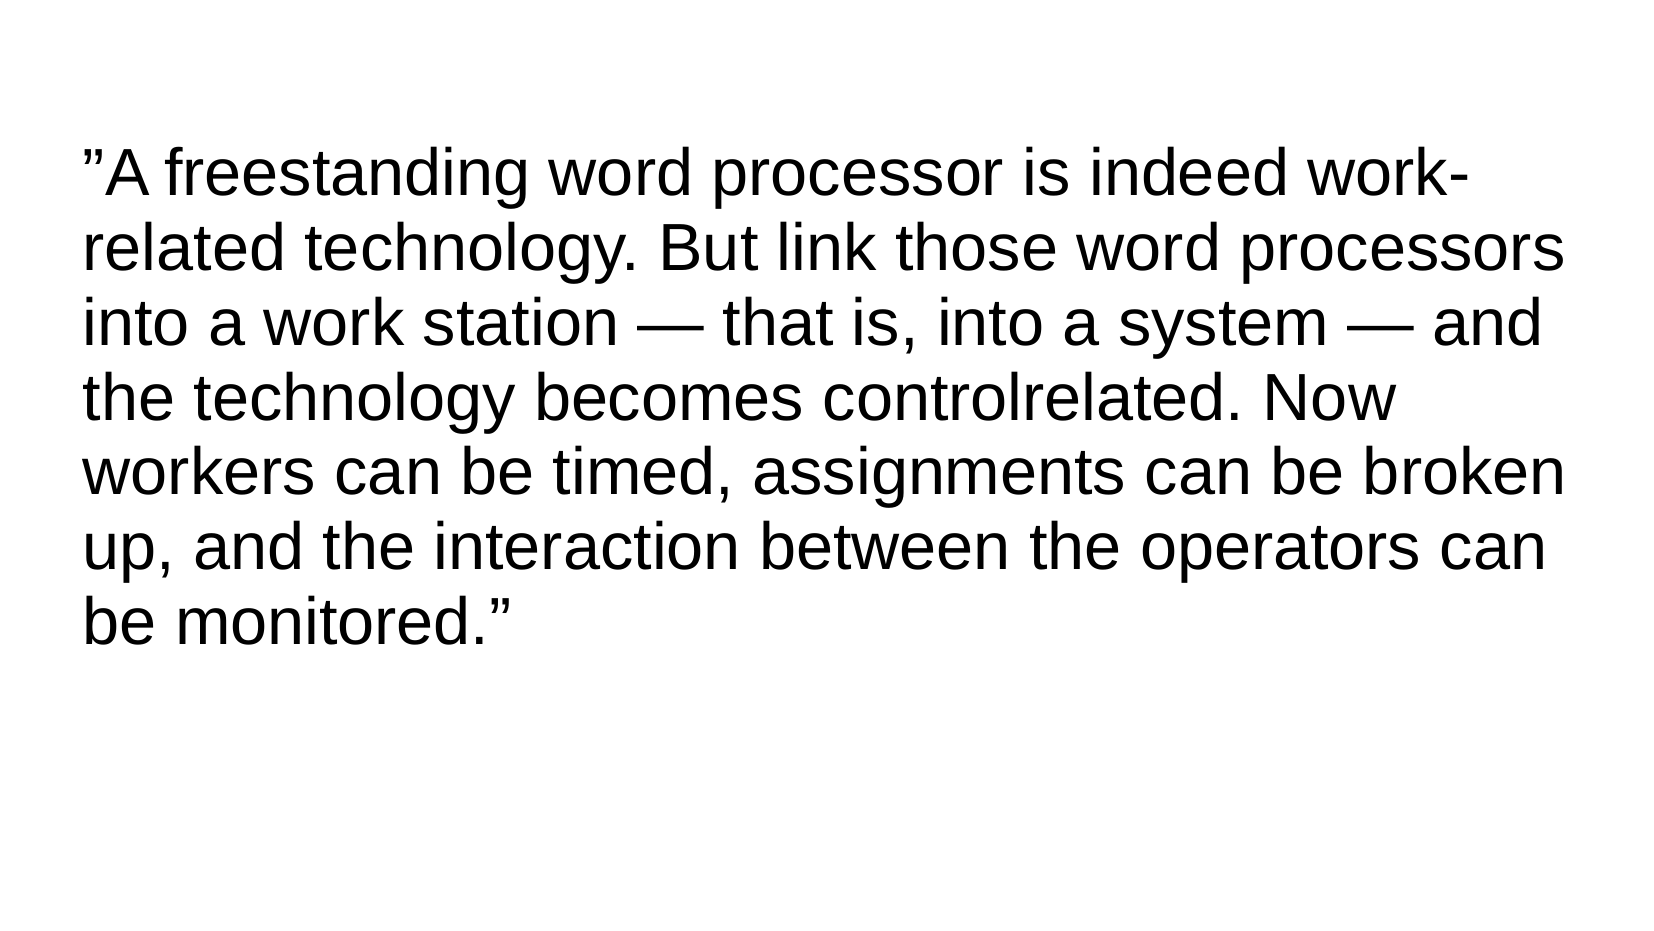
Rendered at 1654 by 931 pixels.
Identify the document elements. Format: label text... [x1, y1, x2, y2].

subtitle ”A freestanding word processor is indeed work-related technology. But link those word processors into a work station — that is, into a system — and the technology becomes controlrelated. Now workers can be timed, assignments can be broken up, and the interaction between the operators can be monitored.” [82, 37, 1571, 757]
